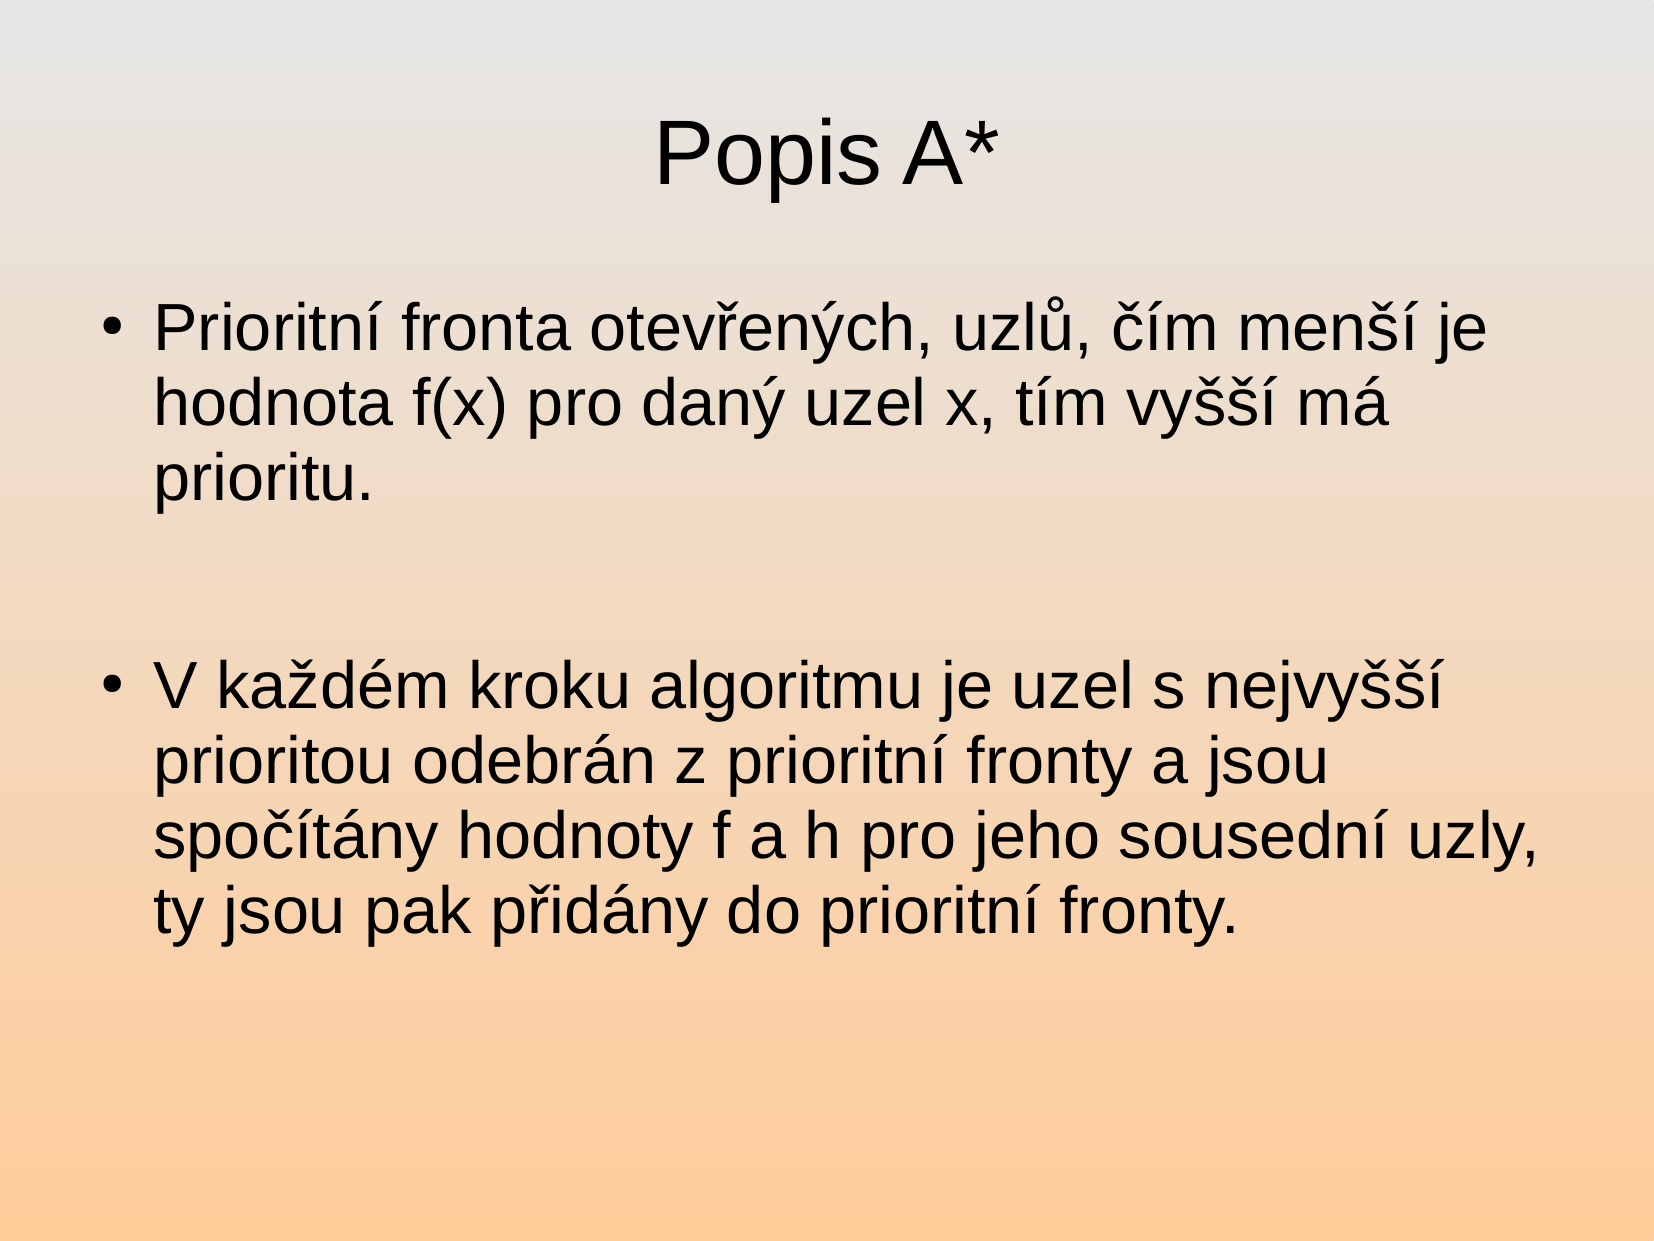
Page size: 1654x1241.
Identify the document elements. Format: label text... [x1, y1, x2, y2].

list Prioritní fronta otevřených, uzlů, čím menší je hodnota f(x) pro daný uzel x, tím vyšší má prioritu. V každém kroku algoritmu je uzel s nejvyšší prioritou odebrán z prioritní fronty a jsou spočítány hodnoty f a h pro jeho sousední uzly, ty jsou pak přidány do prioritní fronty. [82, 290, 1571, 1094]
title Popis A* [82, 56, 1571, 250]
